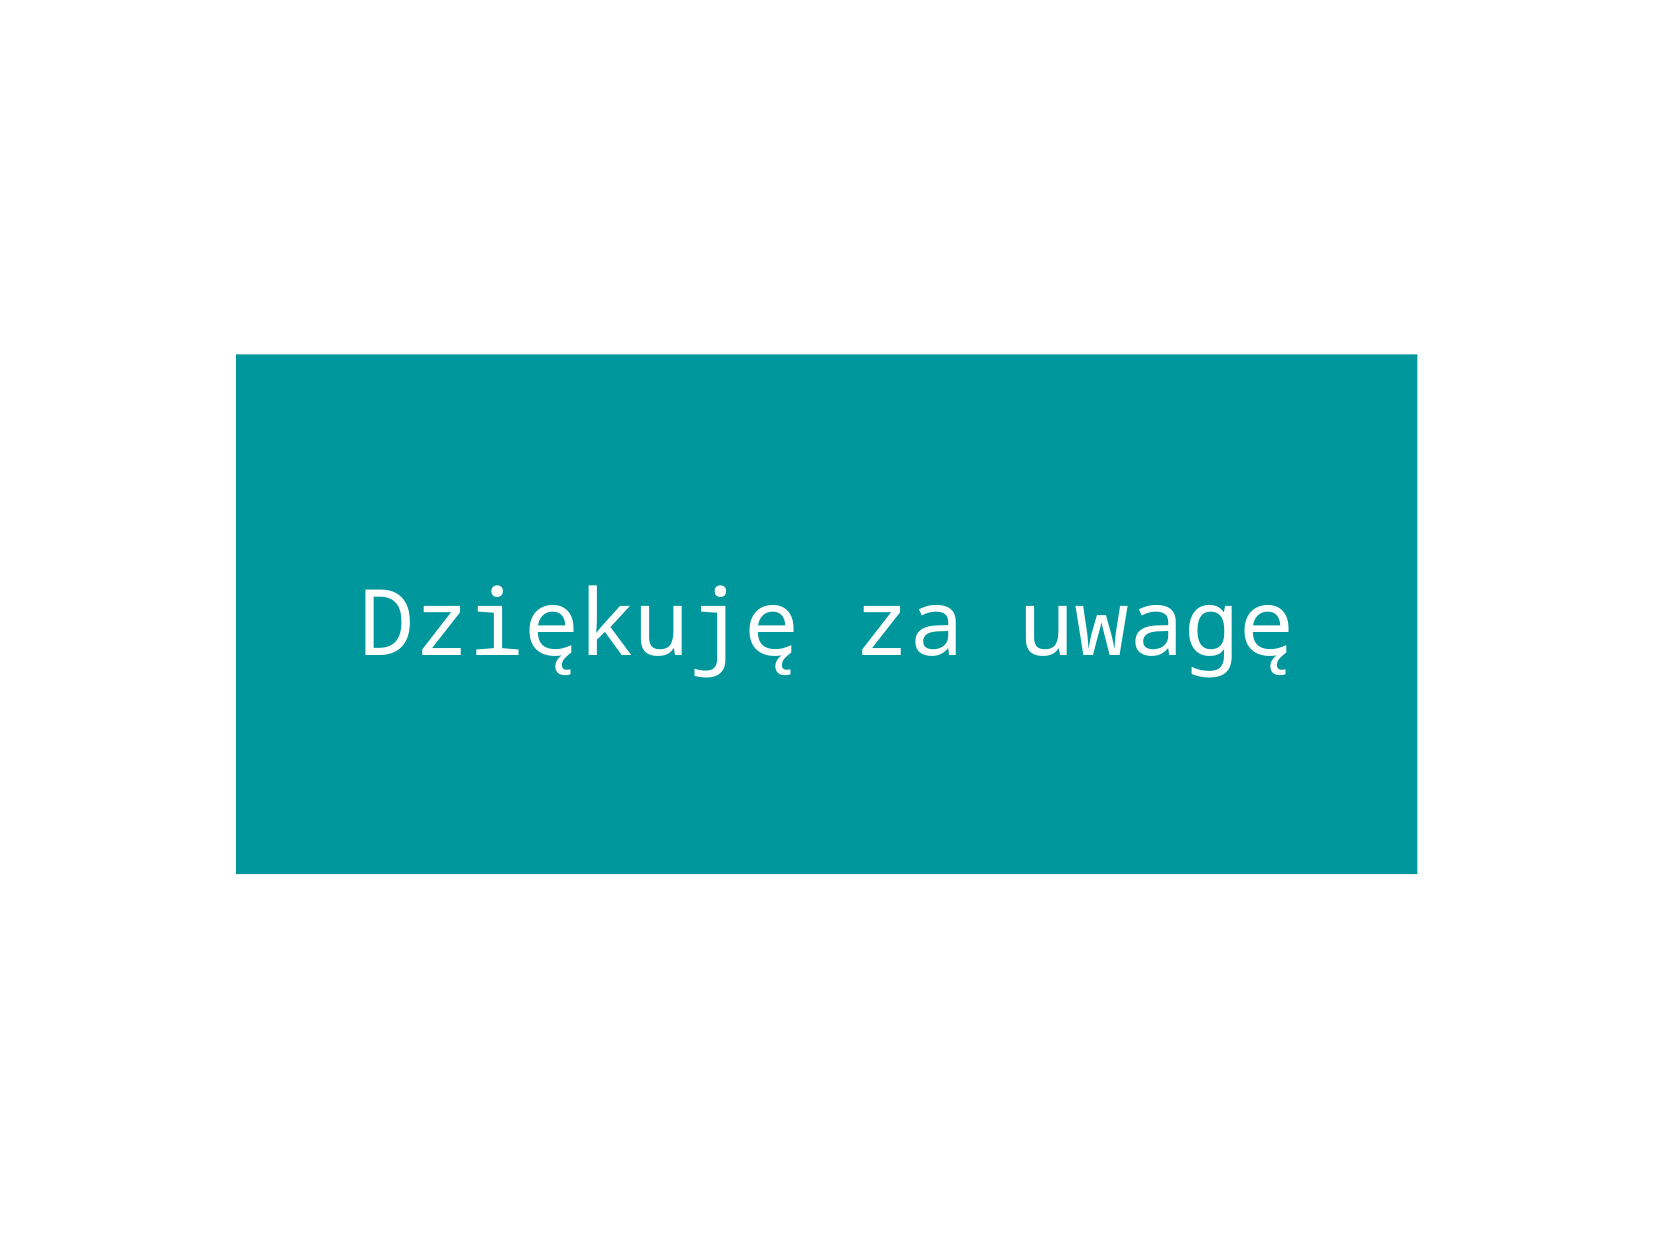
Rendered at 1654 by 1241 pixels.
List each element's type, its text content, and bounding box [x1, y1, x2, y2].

text_box [236, 354, 1418, 875]
title Dziękuję za uwagę [259, 377, 1394, 863]
